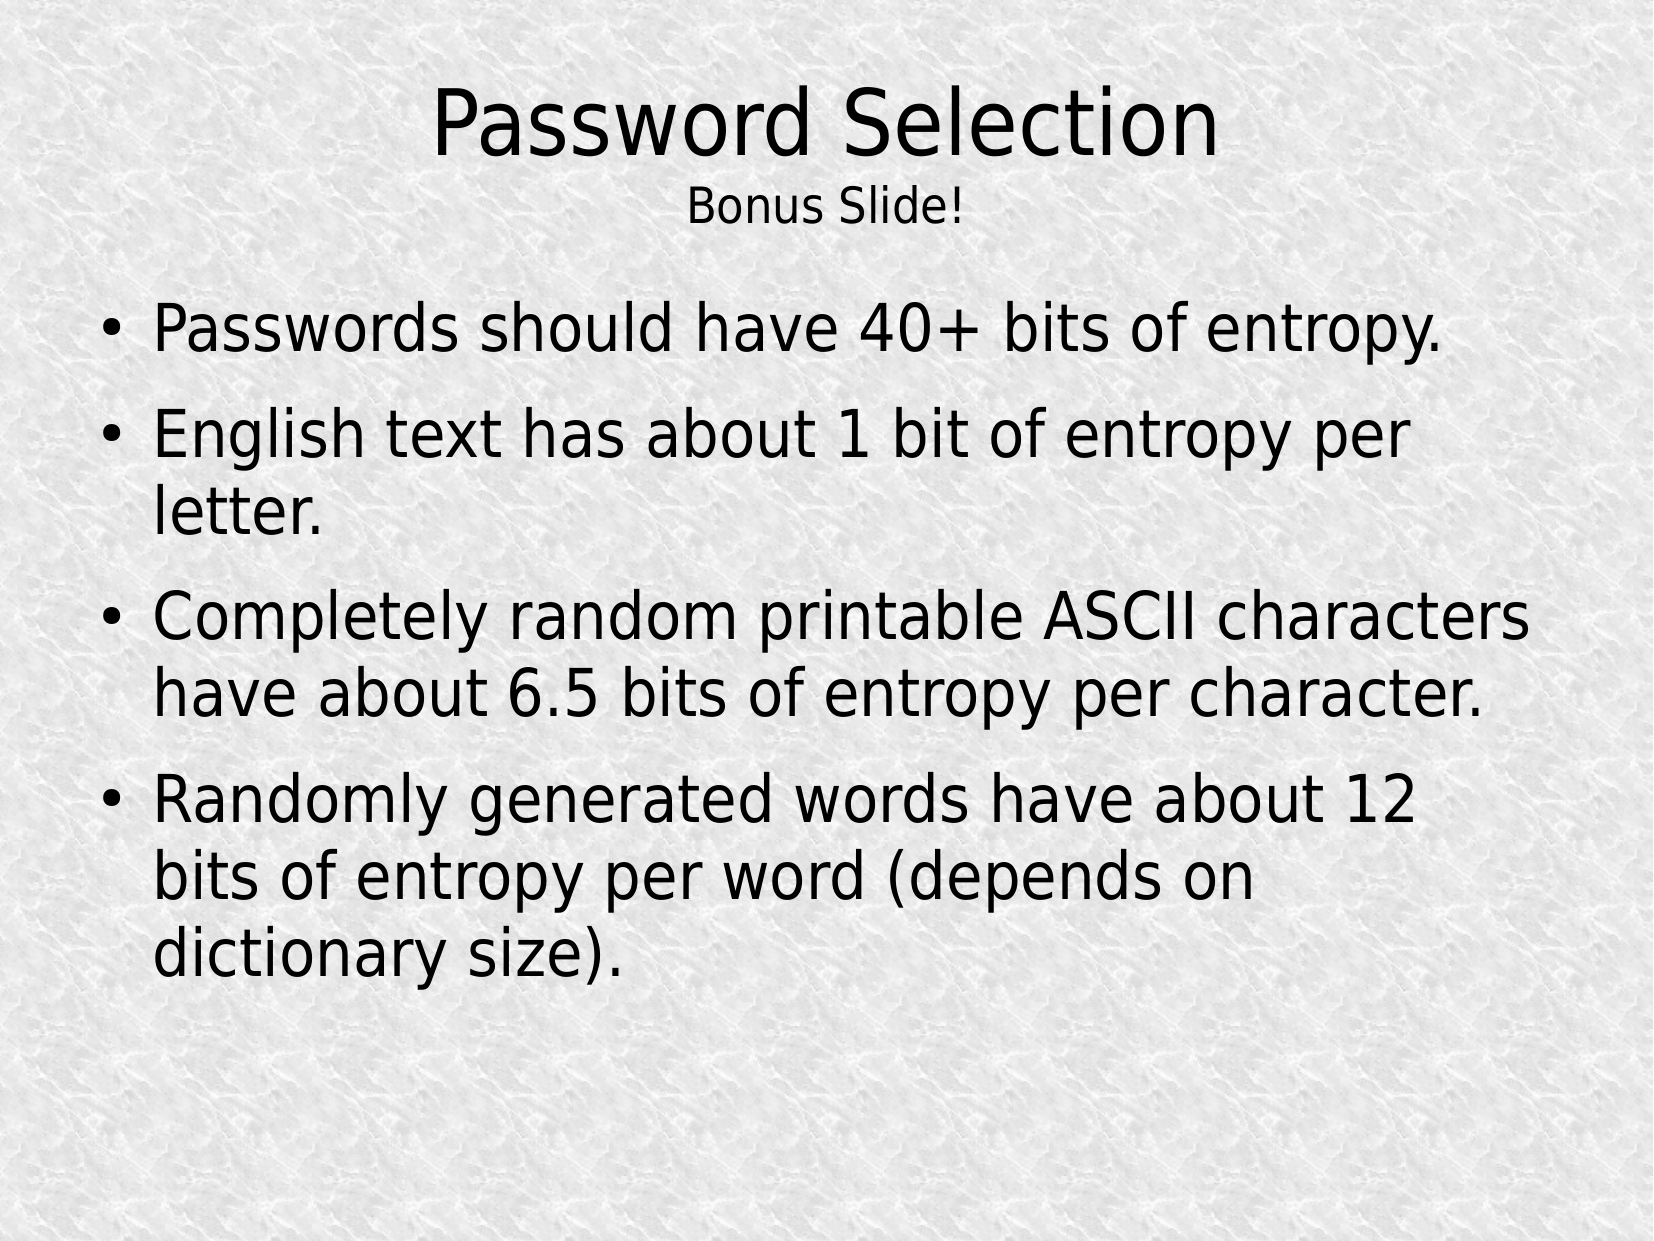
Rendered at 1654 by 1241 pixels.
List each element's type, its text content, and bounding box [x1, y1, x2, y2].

title Password Selection Bonus Slide! [82, 49, 1571, 257]
picture [0, 0, 1654, 1241]
list Passwords should have 40+ bits of entropy. English text has about 1 bit of entropy per letter. Completely random printable ASCII characters have about 6.5 bits of entropy per character. Randomly generated words have about 12 bits of entropy per word (depends on dictionary size). [82, 290, 1538, 1010]
